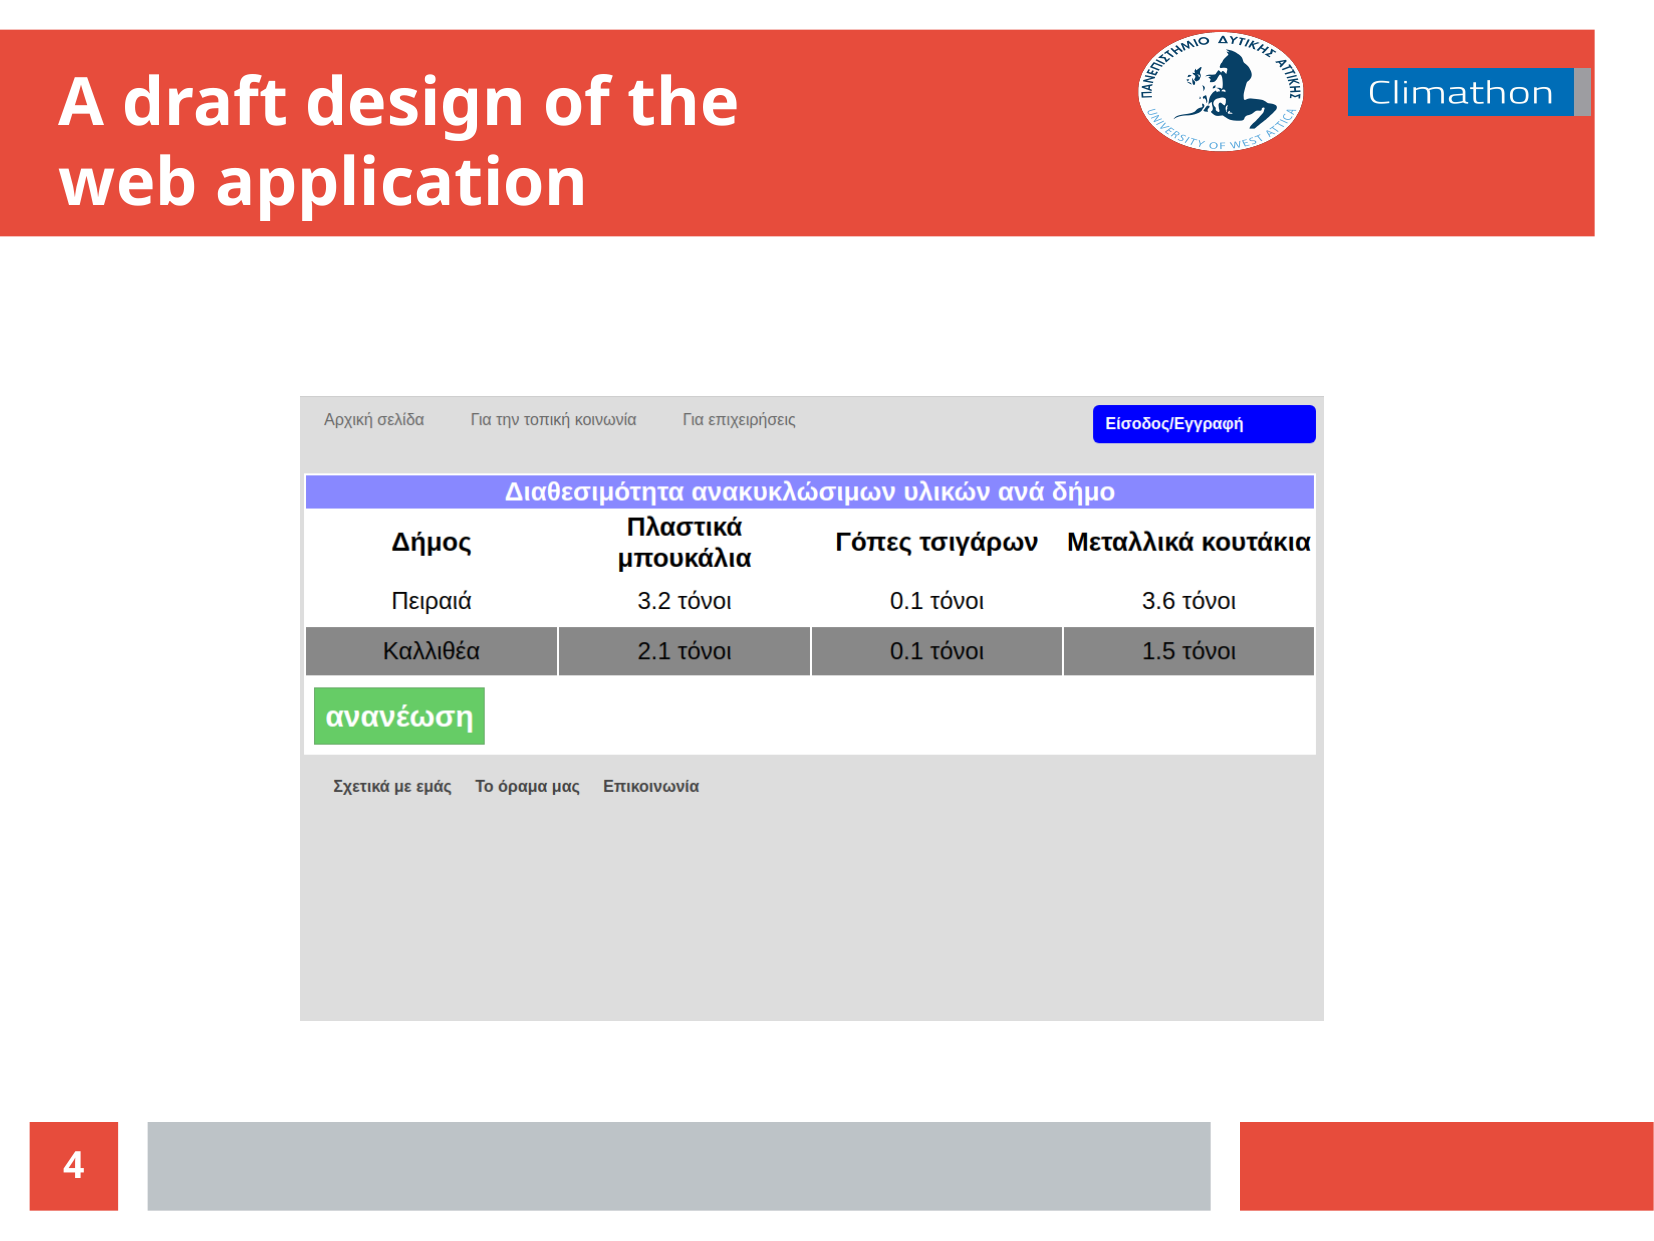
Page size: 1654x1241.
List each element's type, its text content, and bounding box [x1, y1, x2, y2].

text_box [29, 1122, 119, 1211]
picture [1348, 68, 1591, 116]
picture [300, 396, 1324, 1021]
picture [1125, 30, 1317, 166]
title A draft design of the web application [59, 59, 1595, 207]
